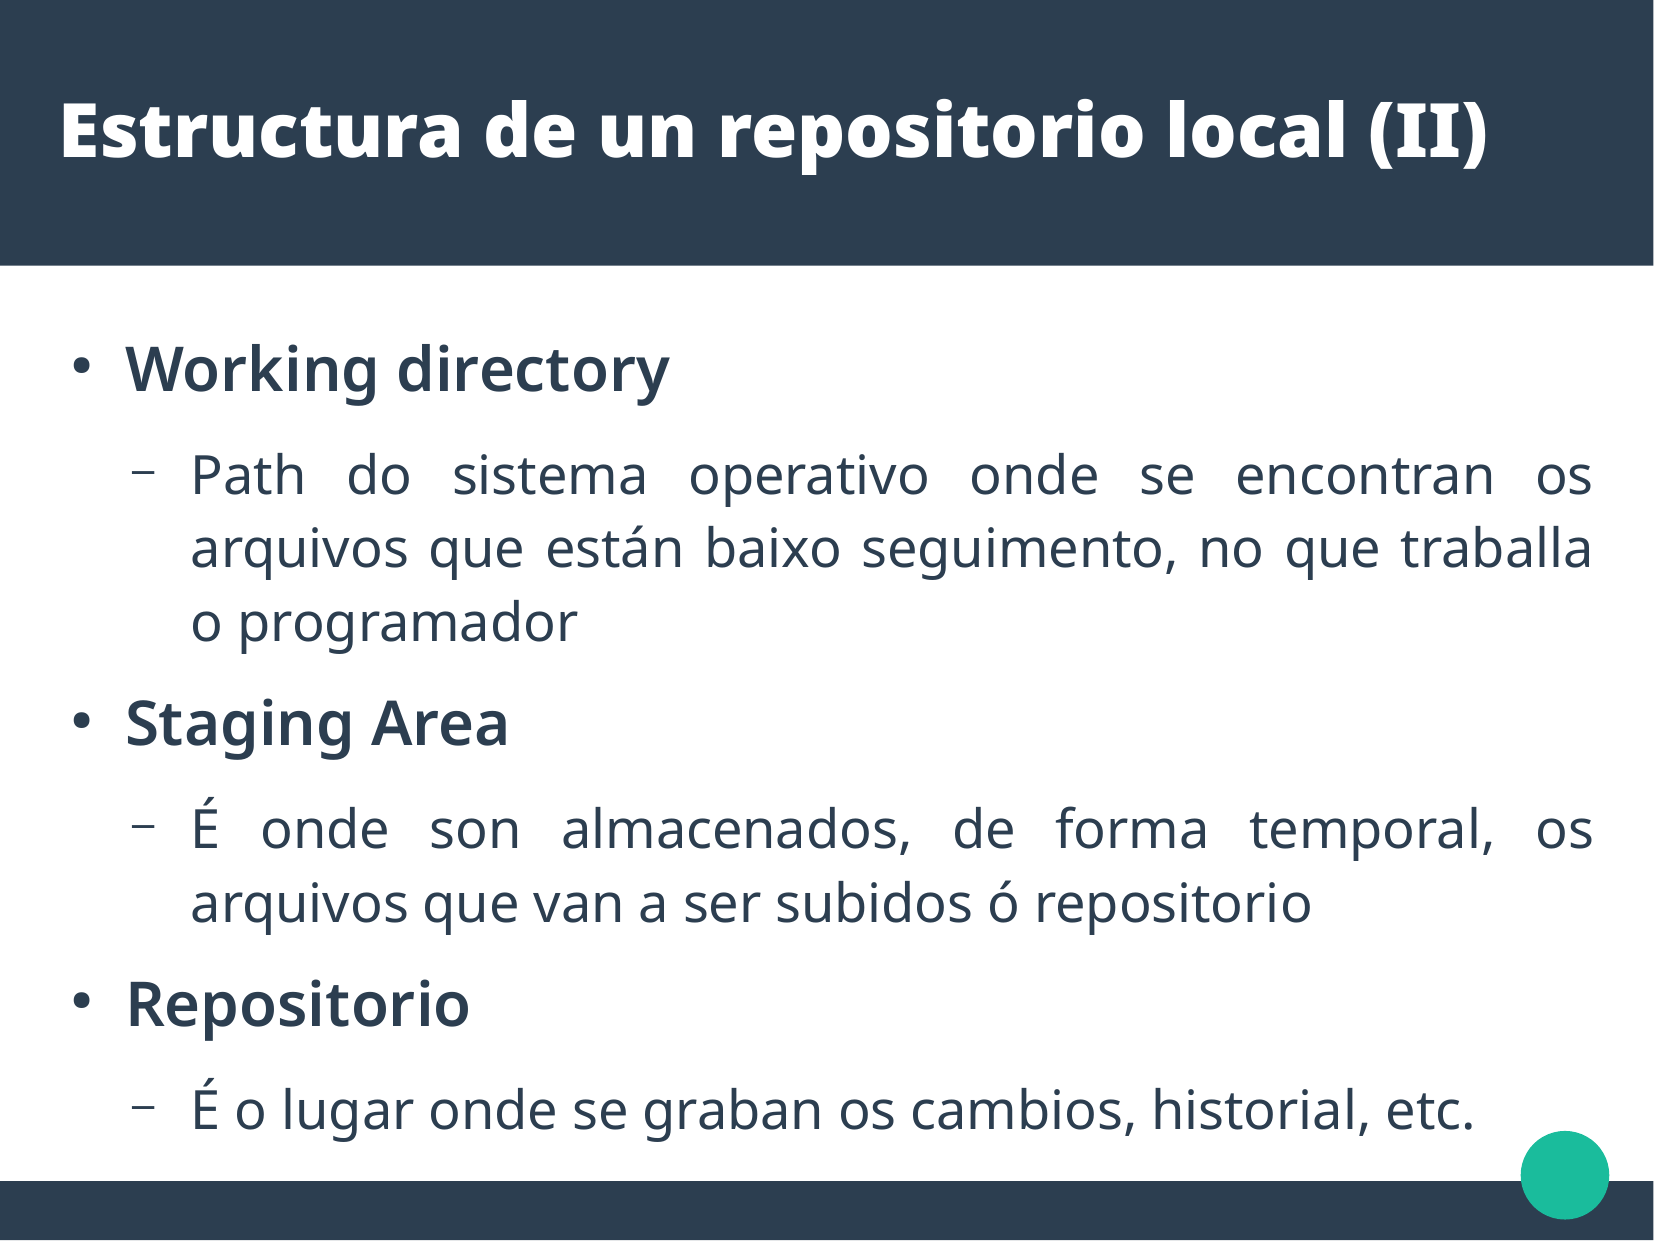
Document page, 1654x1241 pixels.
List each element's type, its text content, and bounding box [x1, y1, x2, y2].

list Working directory Path do sistema operativo onde se encontran os arquivos que están baixo seguimento, no que traballa o programador Staging Area É onde son almacenados, de forma temporal, os arquivos que van a ser subidos ó repositorio Repositorio É o lugar onde se graban os cambios, historial, etc. [59, 324, 1595, 1152]
title Estructura de un repositorio local (II) [59, 49, 1595, 207]
